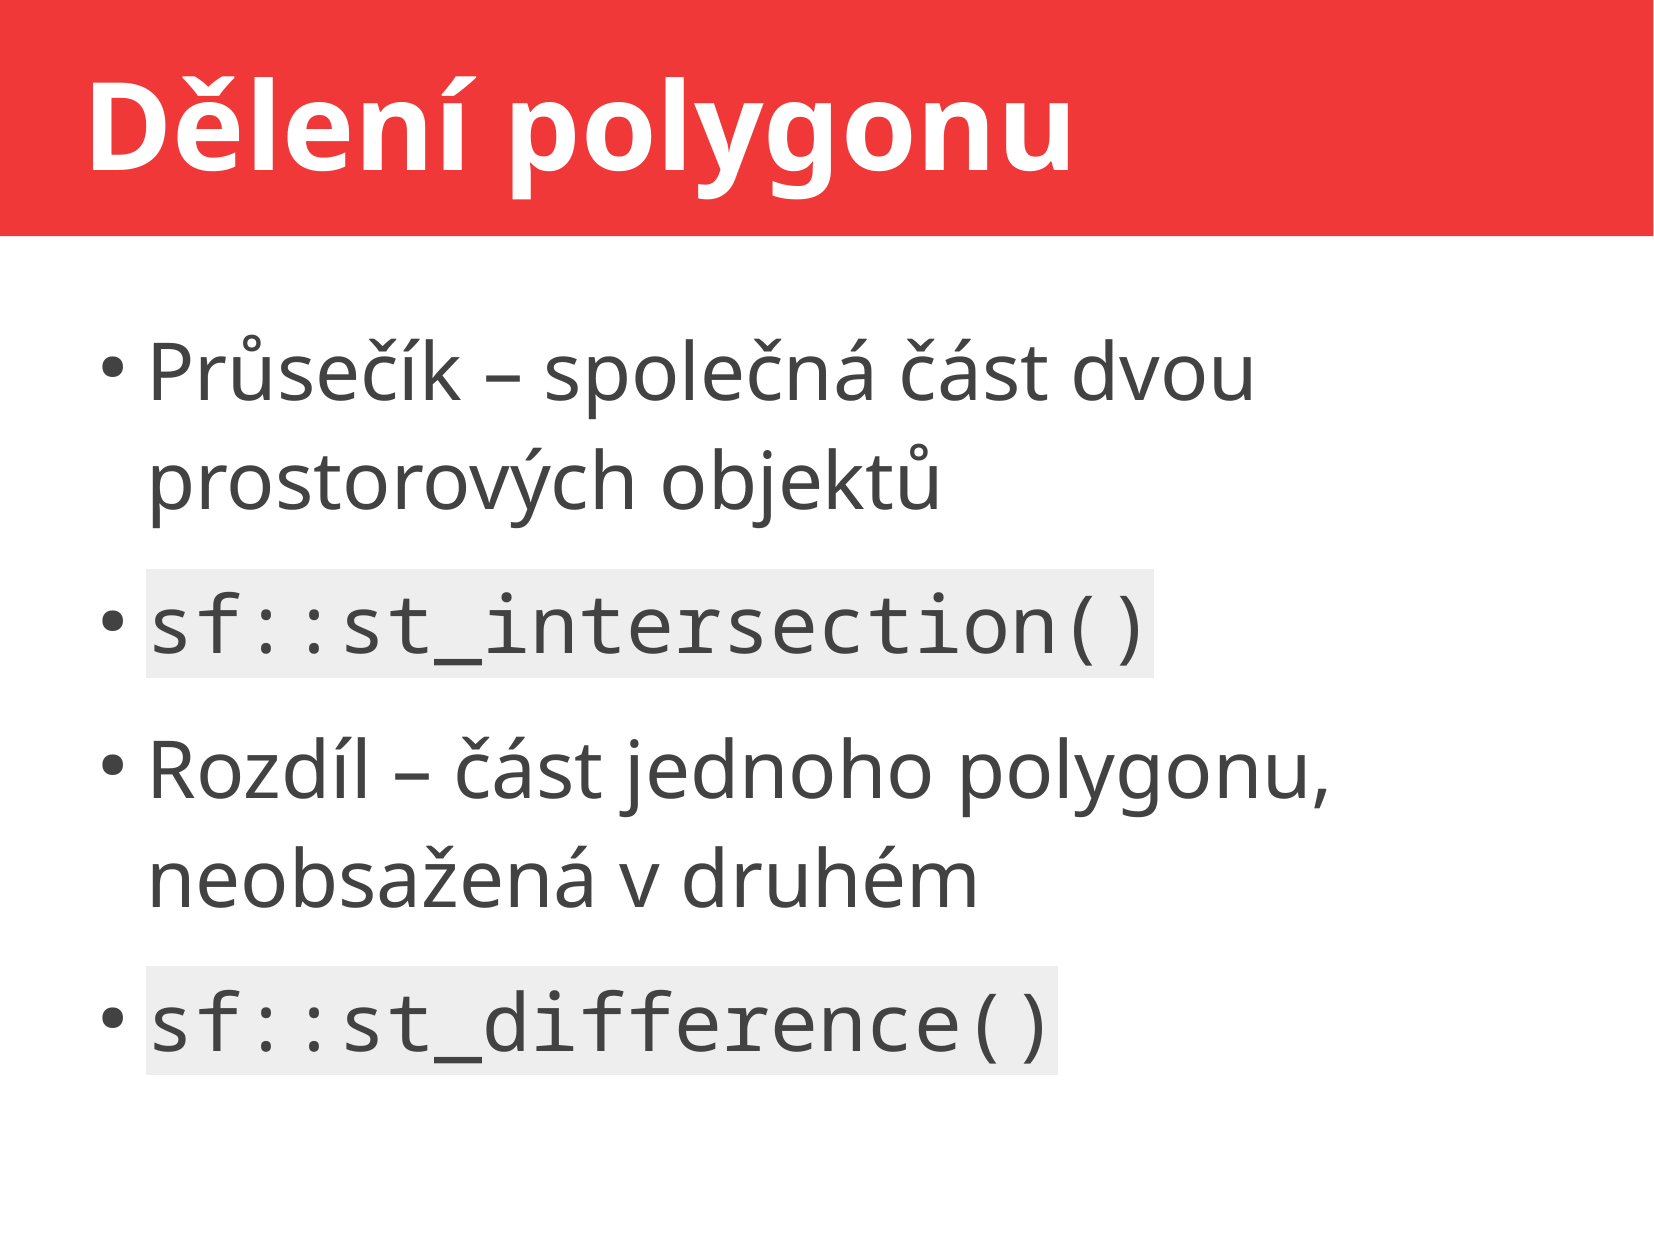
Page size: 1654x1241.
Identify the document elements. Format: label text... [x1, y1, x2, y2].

title Dělení polygonu [82, 19, 1571, 227]
list Průsečík – společná část dvou prostorových objektů sf::st_intersection() Rozdíl – část jednoho polygonu, neobsažená v druhém sf::st_difference() [82, 314, 1563, 1080]
